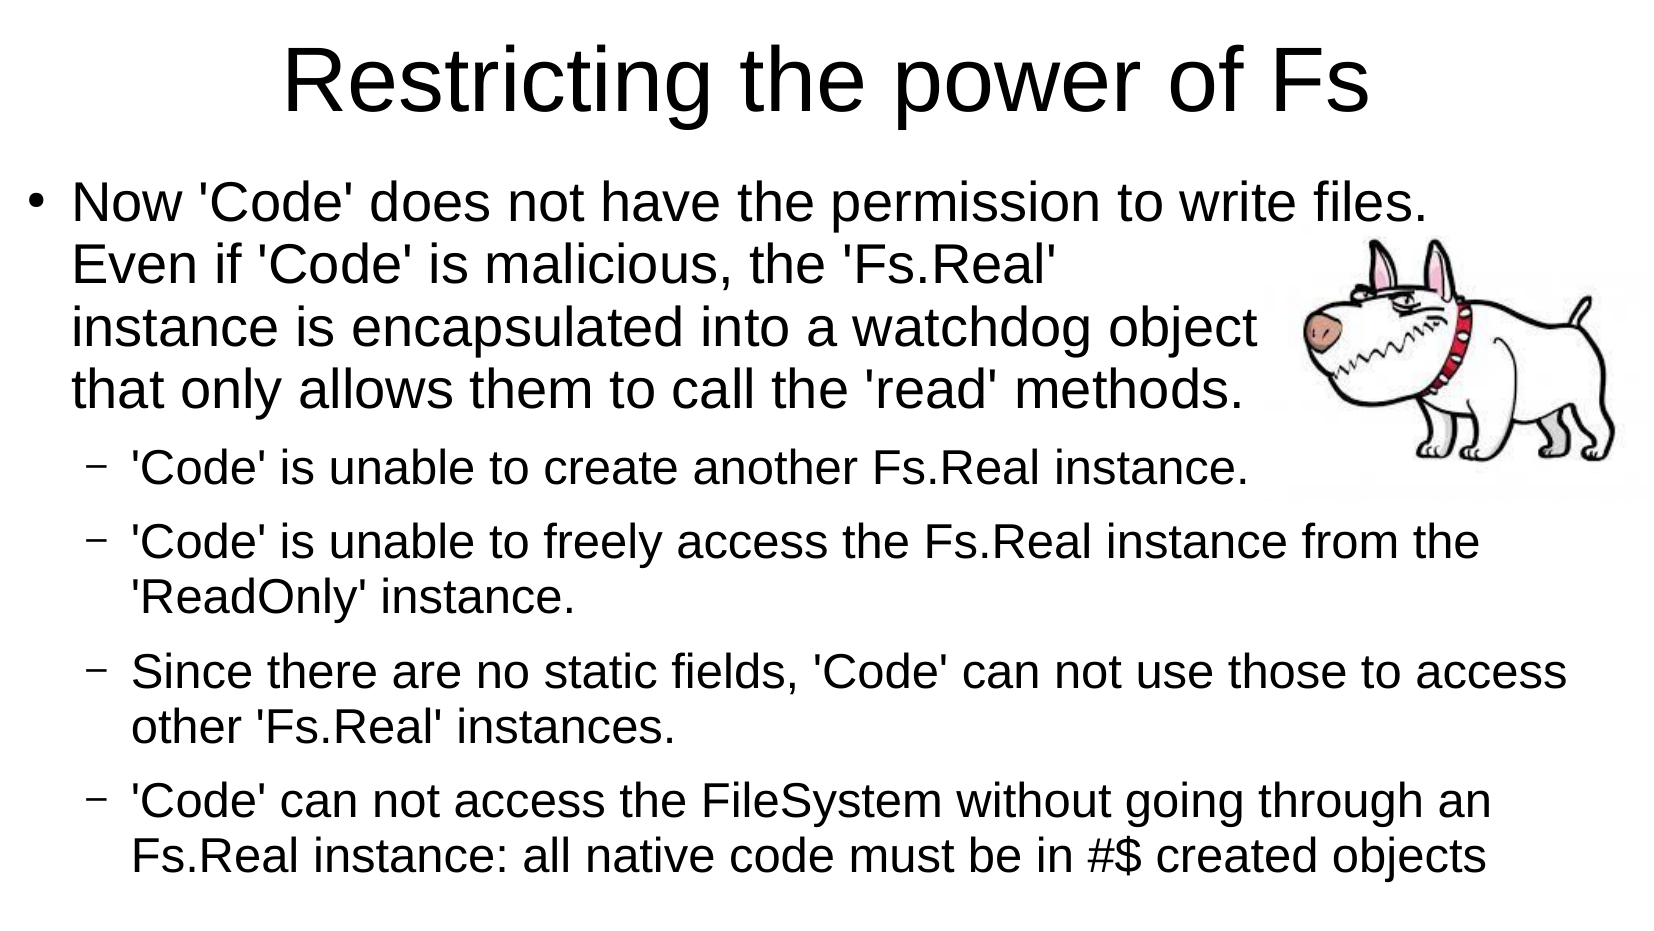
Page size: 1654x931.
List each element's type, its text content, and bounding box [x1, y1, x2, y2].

list Now 'Code' does not have the permission to write files. Even if 'Code' is malicious, the 'Fs.Real' instance is encapsulated into a watchdog object that only allows them to call the 'read' methods. 'Code' is unable to create another Fs.Real instance. 'Code' is unable to freely access the Fs.Real instance from the 'ReadOnly' instance. Since there are no static fields, 'Code' can not use those to access other 'Fs.Real' instances. 'Code' can not access the FileSystem without going through an Fs.Real instance: all native code must be in #$ created objects [11, 170, 1583, 883]
title Restricting the power of Fs [82, 0, 1571, 170]
picture [1583, 198, 1654, 502]
